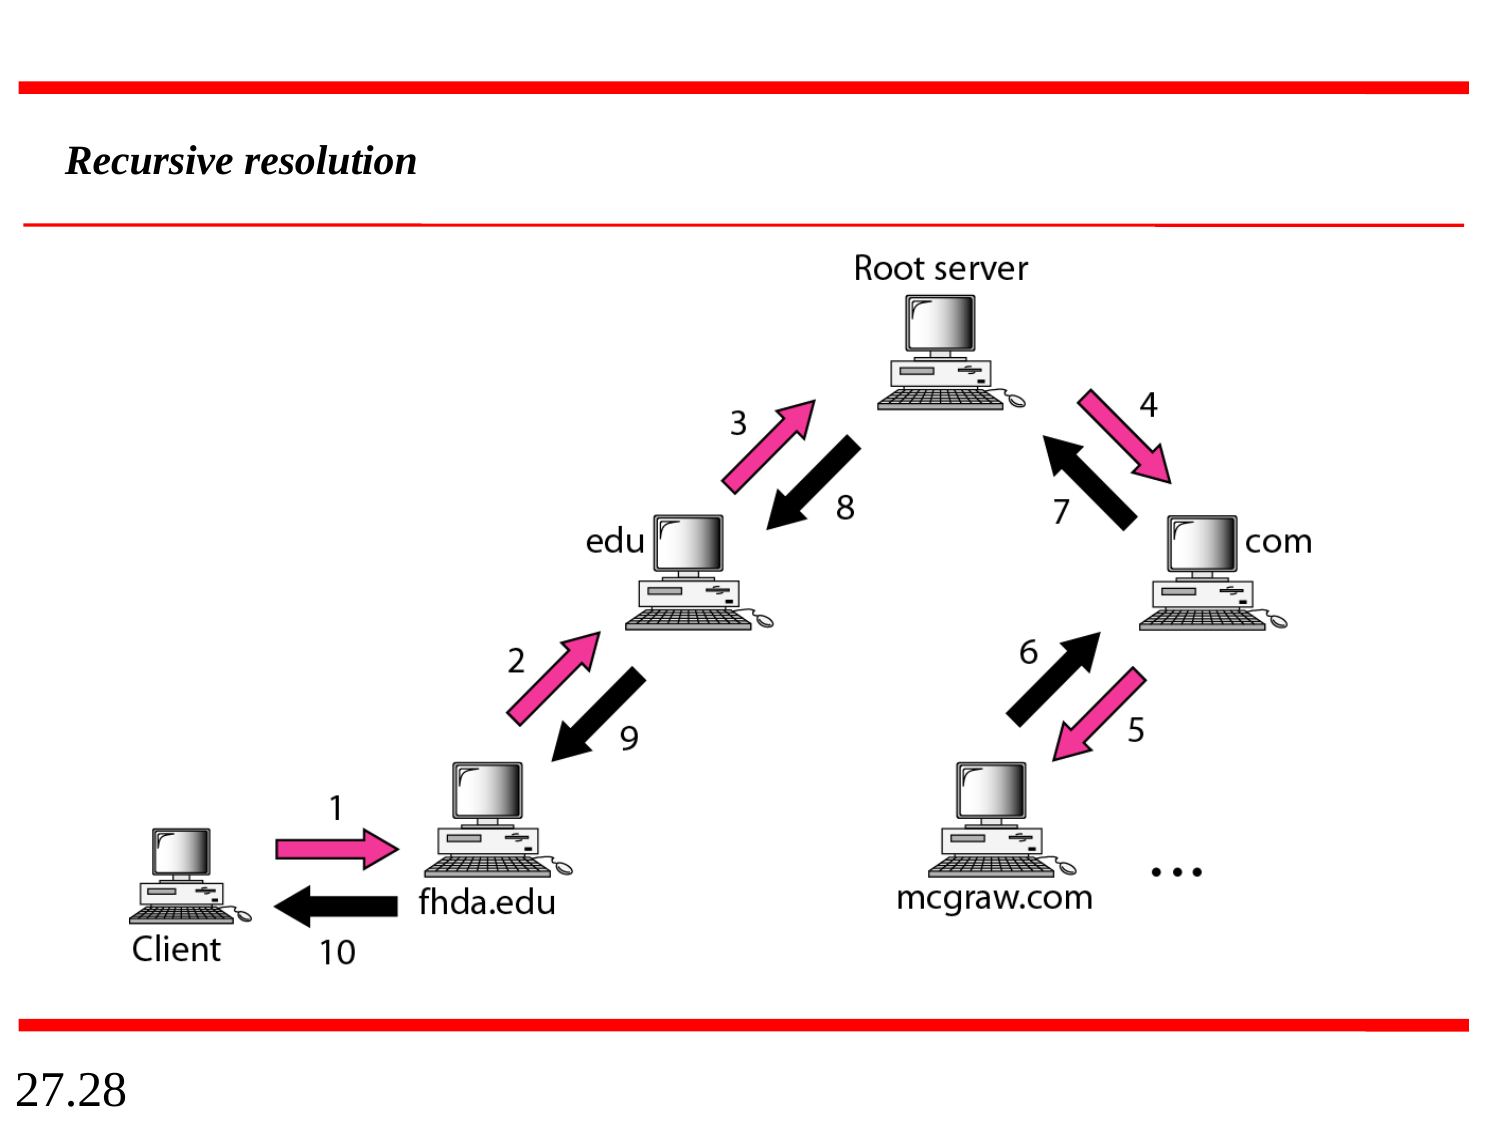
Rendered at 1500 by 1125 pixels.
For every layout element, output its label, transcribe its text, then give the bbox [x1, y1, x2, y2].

picture [129, 249, 1313, 974]
text_box Recursive resolution [49, 125, 434, 191]
